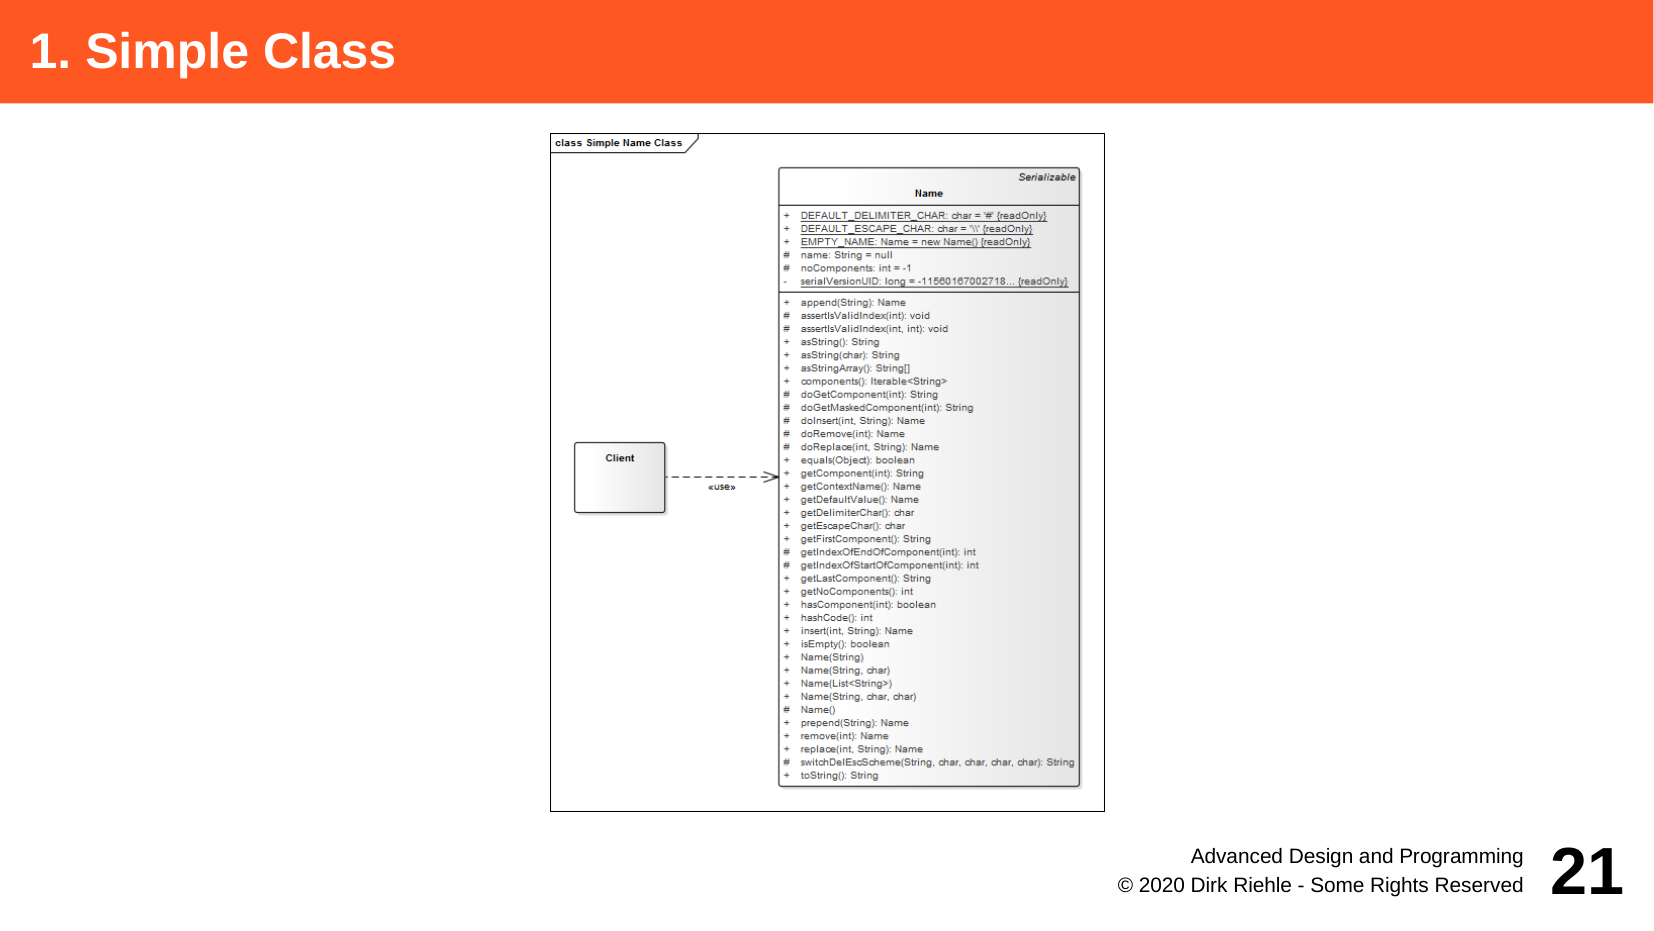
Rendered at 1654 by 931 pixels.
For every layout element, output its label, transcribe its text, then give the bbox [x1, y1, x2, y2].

picture [487, 132, 1167, 813]
title 1. Simple Class [0, 0, 1654, 104]
